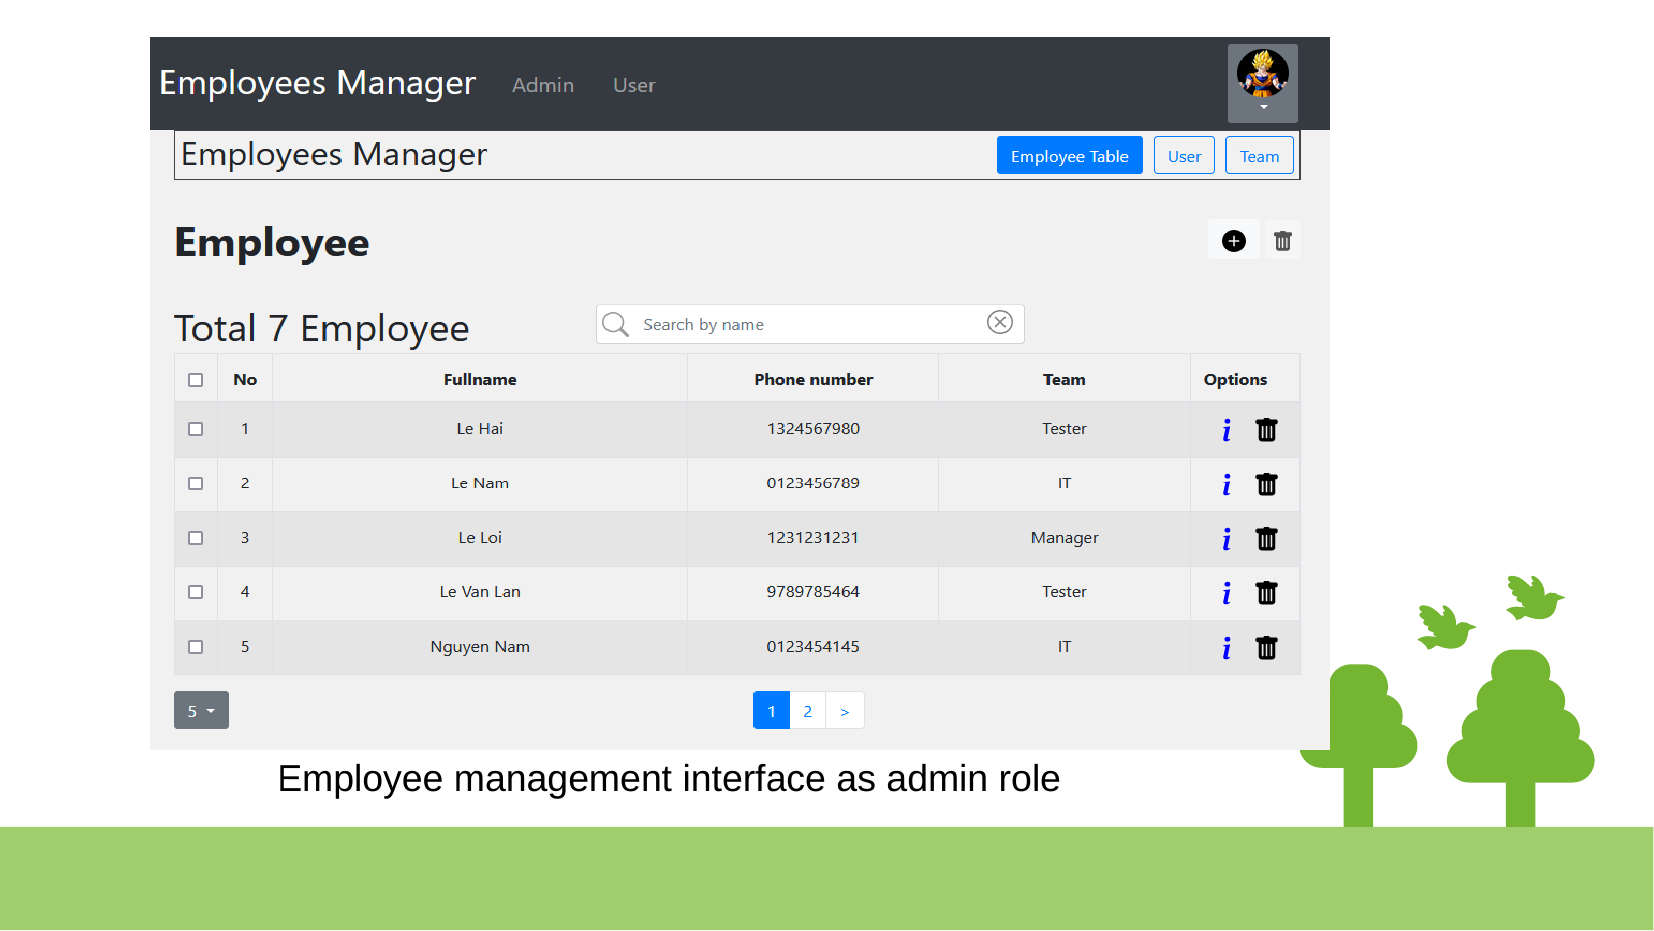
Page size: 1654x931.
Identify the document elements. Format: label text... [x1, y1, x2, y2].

picture [150, 37, 1330, 751]
text_box Employee management interface as admin role [262, 750, 1163, 849]
